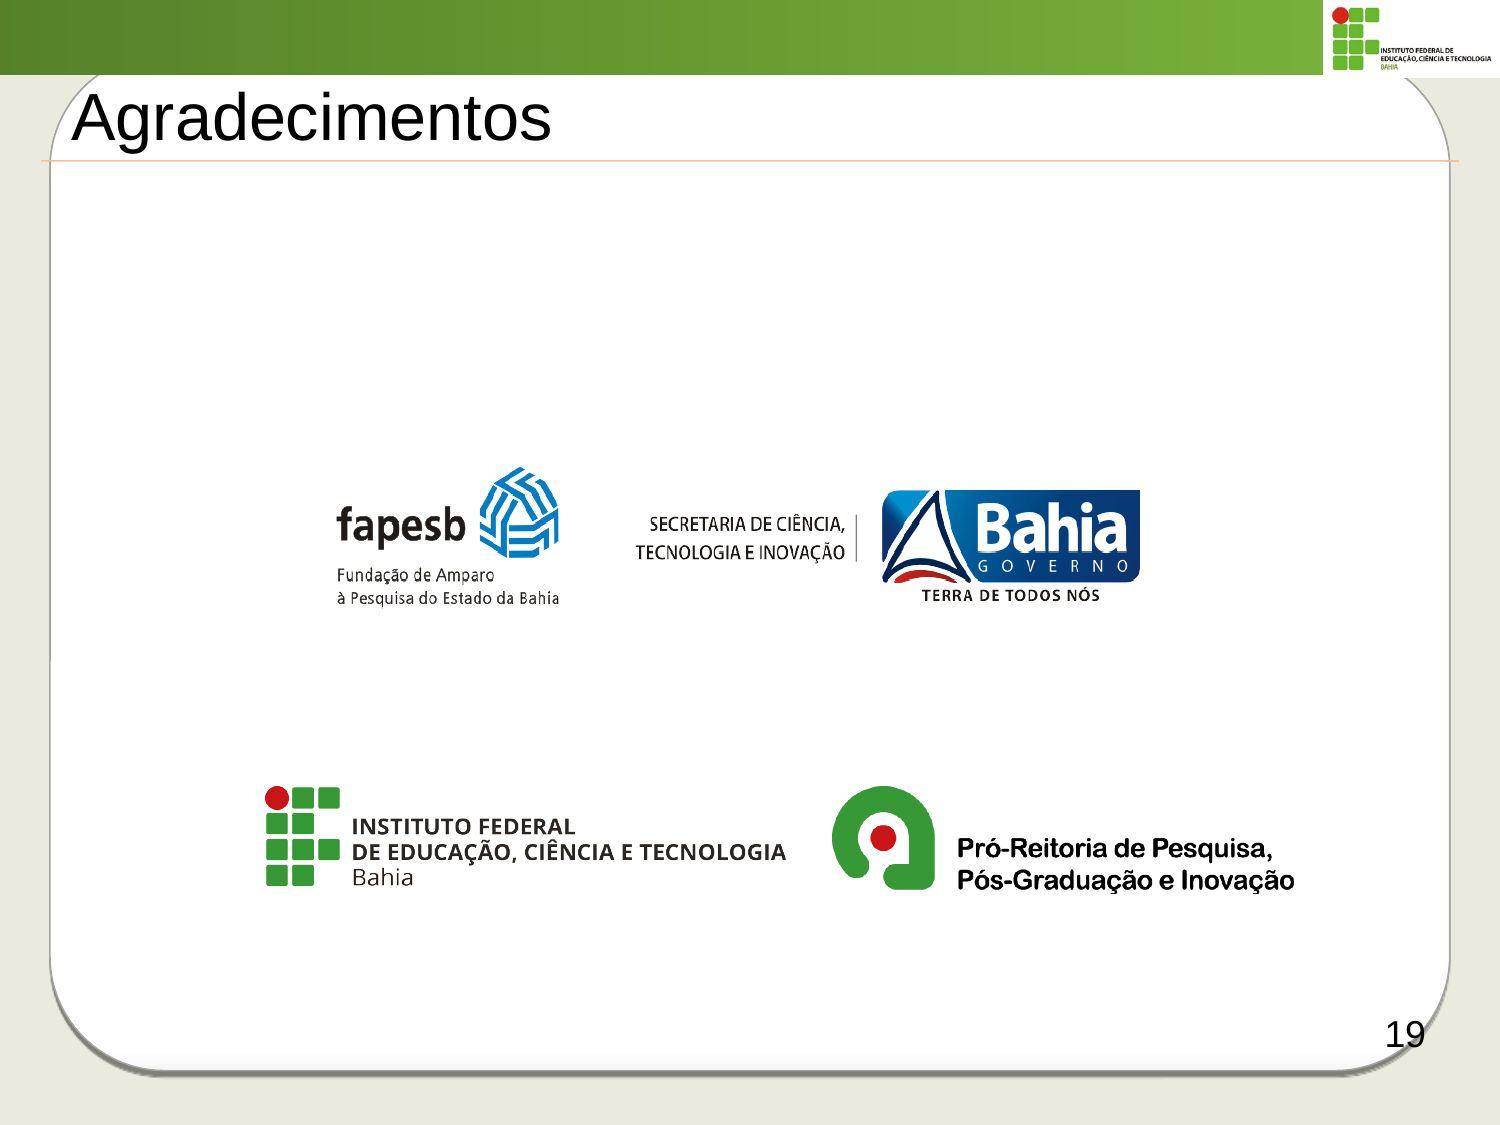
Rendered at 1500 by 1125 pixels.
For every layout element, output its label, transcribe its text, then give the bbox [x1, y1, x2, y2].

text_box Agradecimentos [56, 75, 1500, 162]
text_box [0, 0, 1323, 75]
text_box <number> [1369, 1002, 1445, 1063]
picture [832, 786, 1294, 894]
picture [265, 786, 786, 892]
picture [336, 467, 1140, 609]
picture [1323, 0, 1500, 79]
